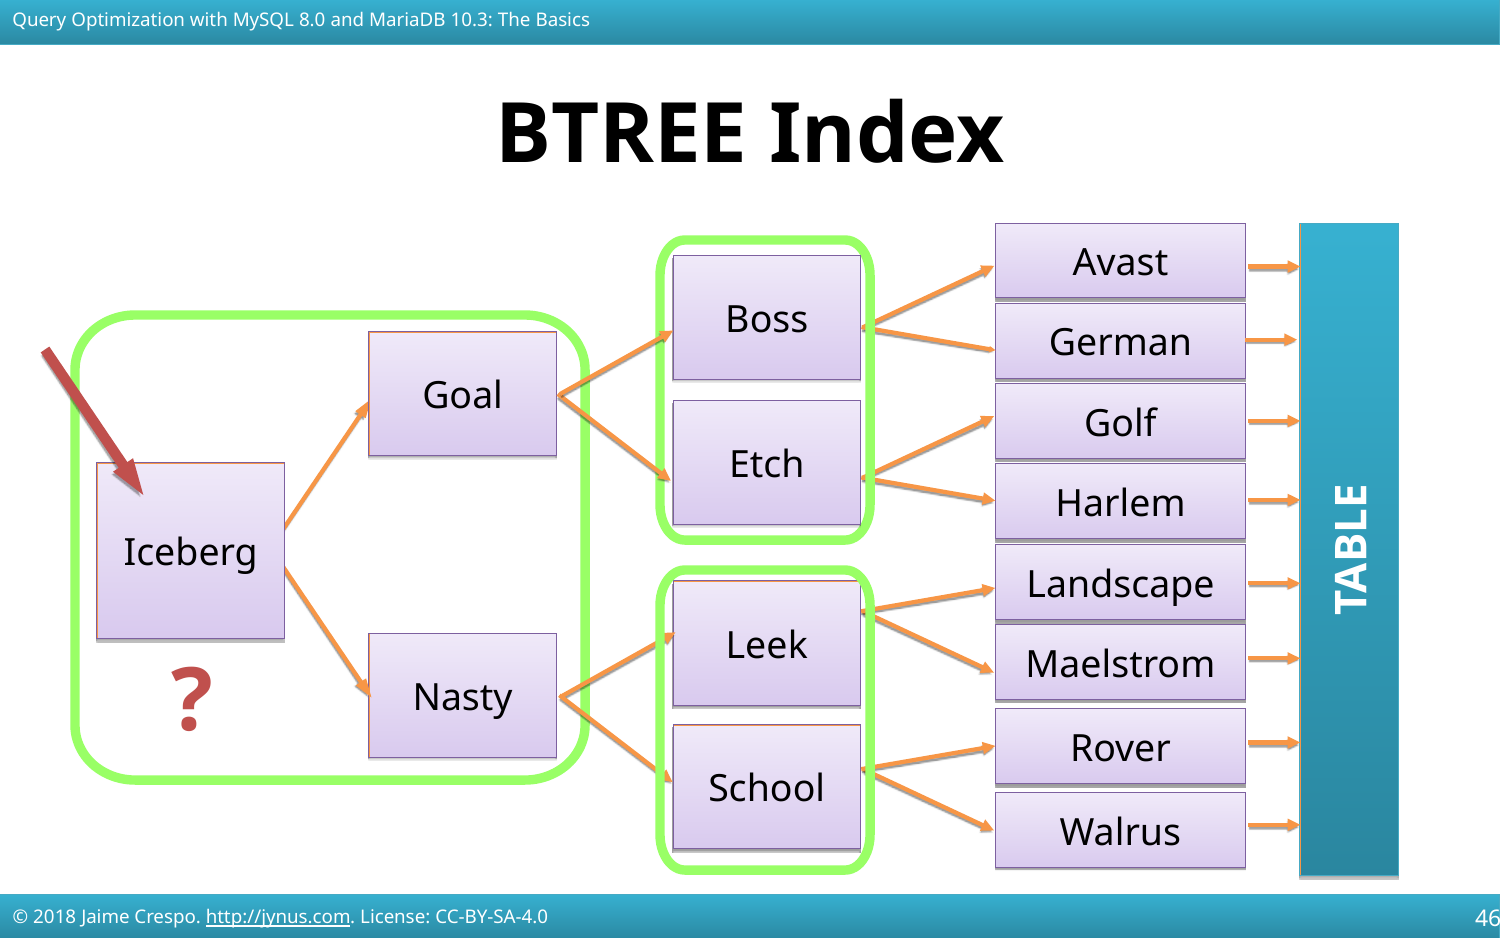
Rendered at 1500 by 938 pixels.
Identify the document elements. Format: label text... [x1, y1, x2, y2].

text_box Etch [673, 400, 861, 525]
text_box TABLE [1299, 223, 1399, 876]
text_box Rover [995, 708, 1246, 784]
text_box Maelstrom [995, 624, 1246, 700]
text_box Golf [995, 383, 1246, 459]
text_box Iceberg [96, 462, 285, 639]
text_box Nasty [368, 633, 557, 758]
title BTREE Index [75, 41, 1425, 219]
text_box Leek [673, 580, 861, 706]
text_box Boss [673, 255, 861, 380]
text_box ? [163, 639, 221, 756]
text_box School [673, 724, 861, 849]
text_box Walrus [995, 792, 1246, 868]
text_box Avast [995, 223, 1246, 298]
text_box German [995, 303, 1246, 379]
text_box Harlem [995, 463, 1246, 539]
text_box Goal [368, 331, 557, 456]
text_box Landscape [995, 544, 1246, 620]
